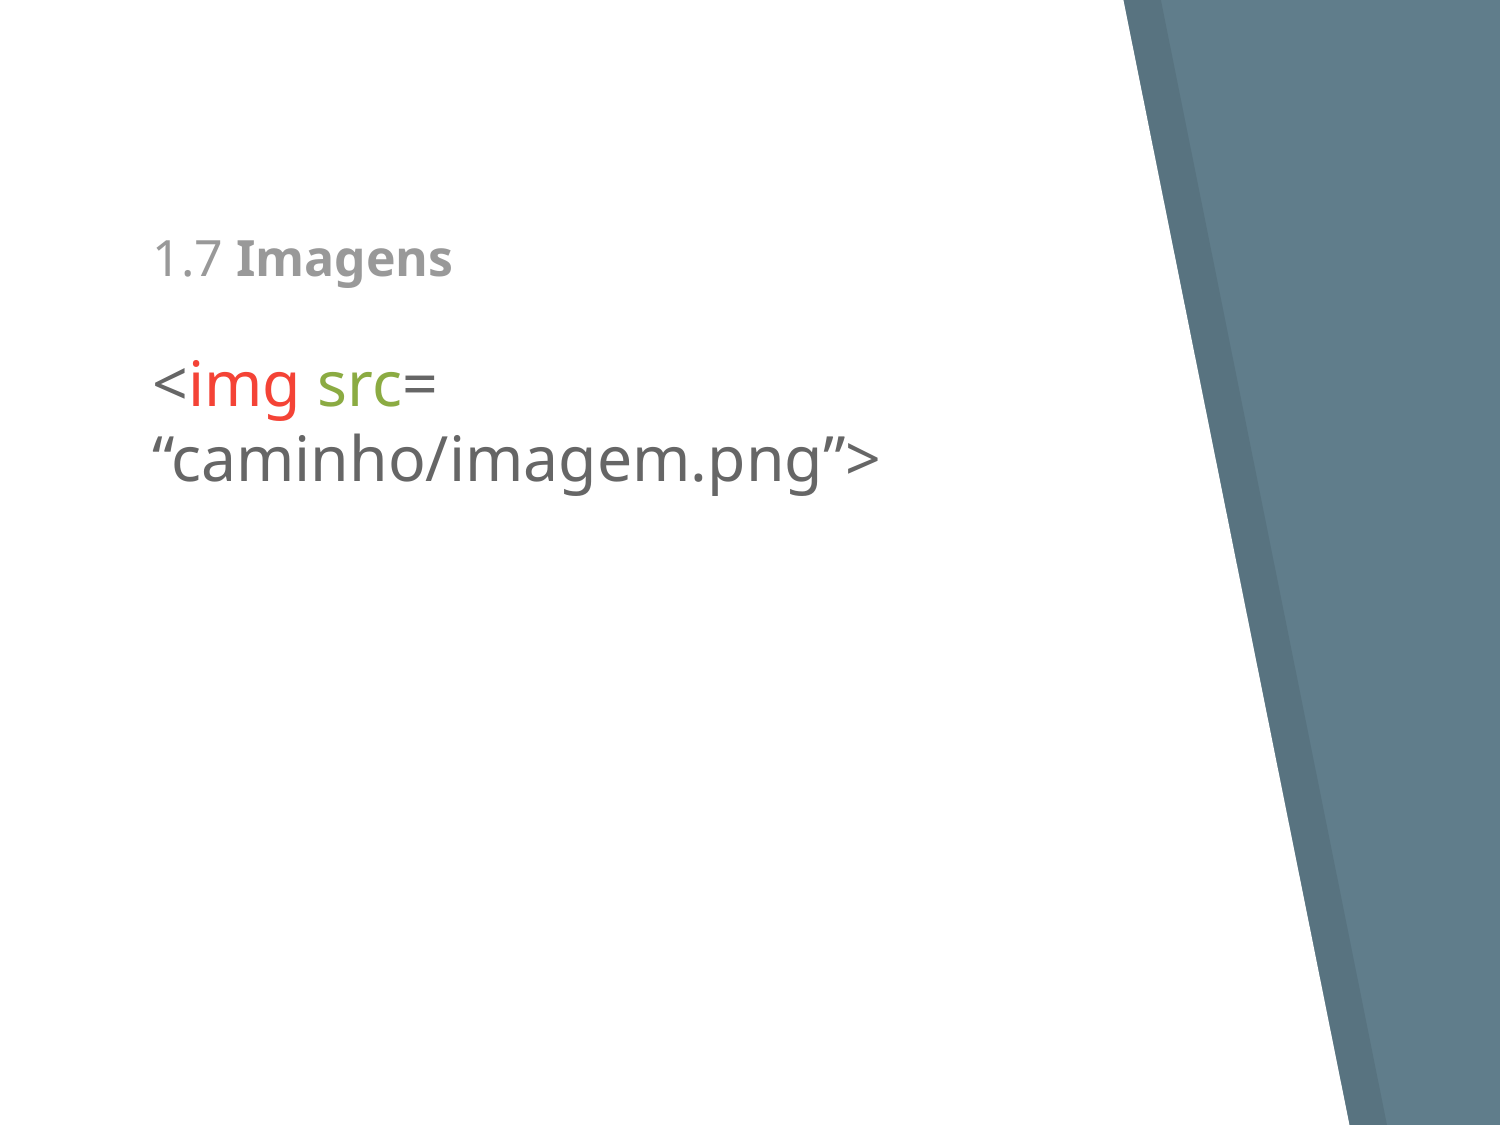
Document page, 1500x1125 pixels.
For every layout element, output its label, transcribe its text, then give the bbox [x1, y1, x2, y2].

title 1.7 Imagens [137, 195, 1011, 302]
list <img src= “caminho/imagem.png”> [137, 329, 1011, 823]
